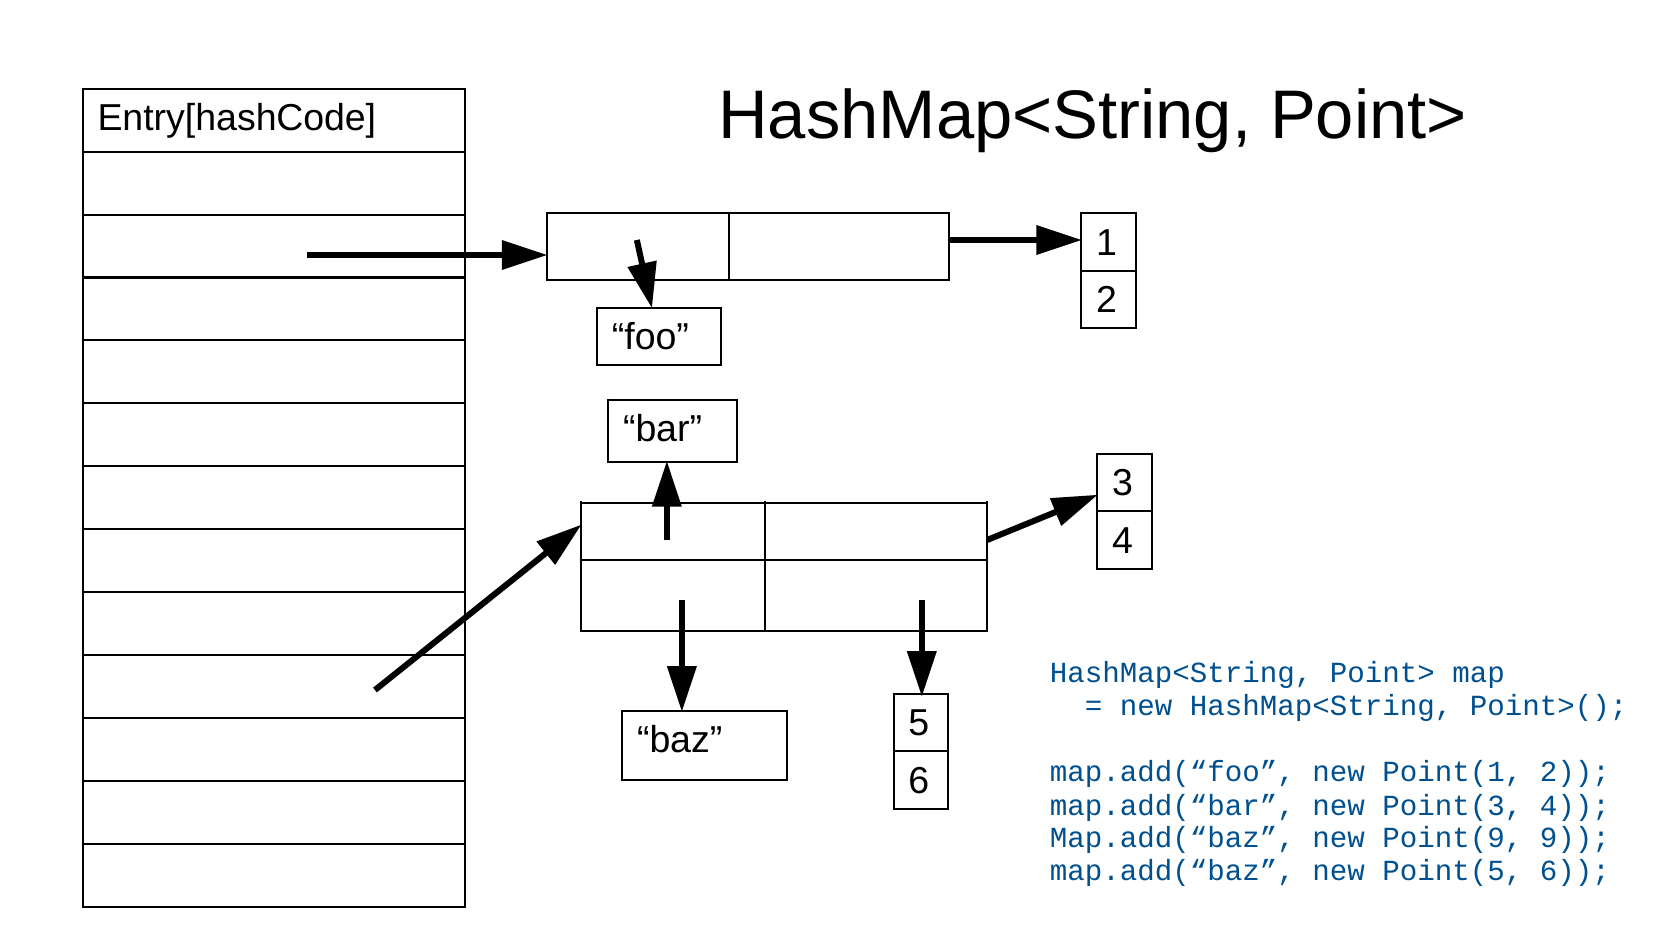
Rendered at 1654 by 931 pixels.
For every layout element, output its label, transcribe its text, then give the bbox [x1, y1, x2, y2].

table_header [582, 504, 764, 559]
table_header 3 [1098, 455, 1151, 510]
table_header 1 [1082, 214, 1135, 270]
table_cell [427, 624, 464, 654]
table_header “foo” [598, 309, 720, 364]
table_cell [766, 561, 986, 630]
table_cell [84, 216, 464, 276]
table_cell [84, 656, 464, 717]
table_cell [84, 719, 464, 780]
table_cell 6 [895, 752, 947, 808]
text_box HashMap<String, Point> map = new HashMap<String, Point>(); map.add(“foo”, new Point(1, 2)); map.add(“bar”, new Point(3, 4)); Map.add(“baz”, new Point(9, 9)); map.add(“baz”, new Point(5, 6)); [1035, 651, 1654, 872]
table_cell [84, 341, 464, 402]
table_cell [84, 530, 464, 591]
table_header [730, 214, 948, 279]
table_cell 4 [1098, 512, 1151, 568]
table_header [766, 504, 986, 559]
table_header 5 [895, 695, 947, 750]
table_header “bar” [609, 401, 736, 461]
table_cell [84, 845, 464, 906]
table_cell [582, 561, 764, 630]
table_cell [84, 593, 464, 654]
table_header “baz” [623, 712, 786, 779]
table_cell [84, 782, 464, 843]
table_cell [84, 279, 464, 339]
table_header Entry[hashCode] [84, 90, 464, 151]
table_header [548, 214, 728, 279]
table_cell [84, 467, 464, 528]
title HashMap<String, Point> [615, 37, 1571, 193]
table_cell [84, 153, 464, 214]
table_cell [84, 404, 464, 465]
table_cell 2 [1082, 272, 1135, 327]
